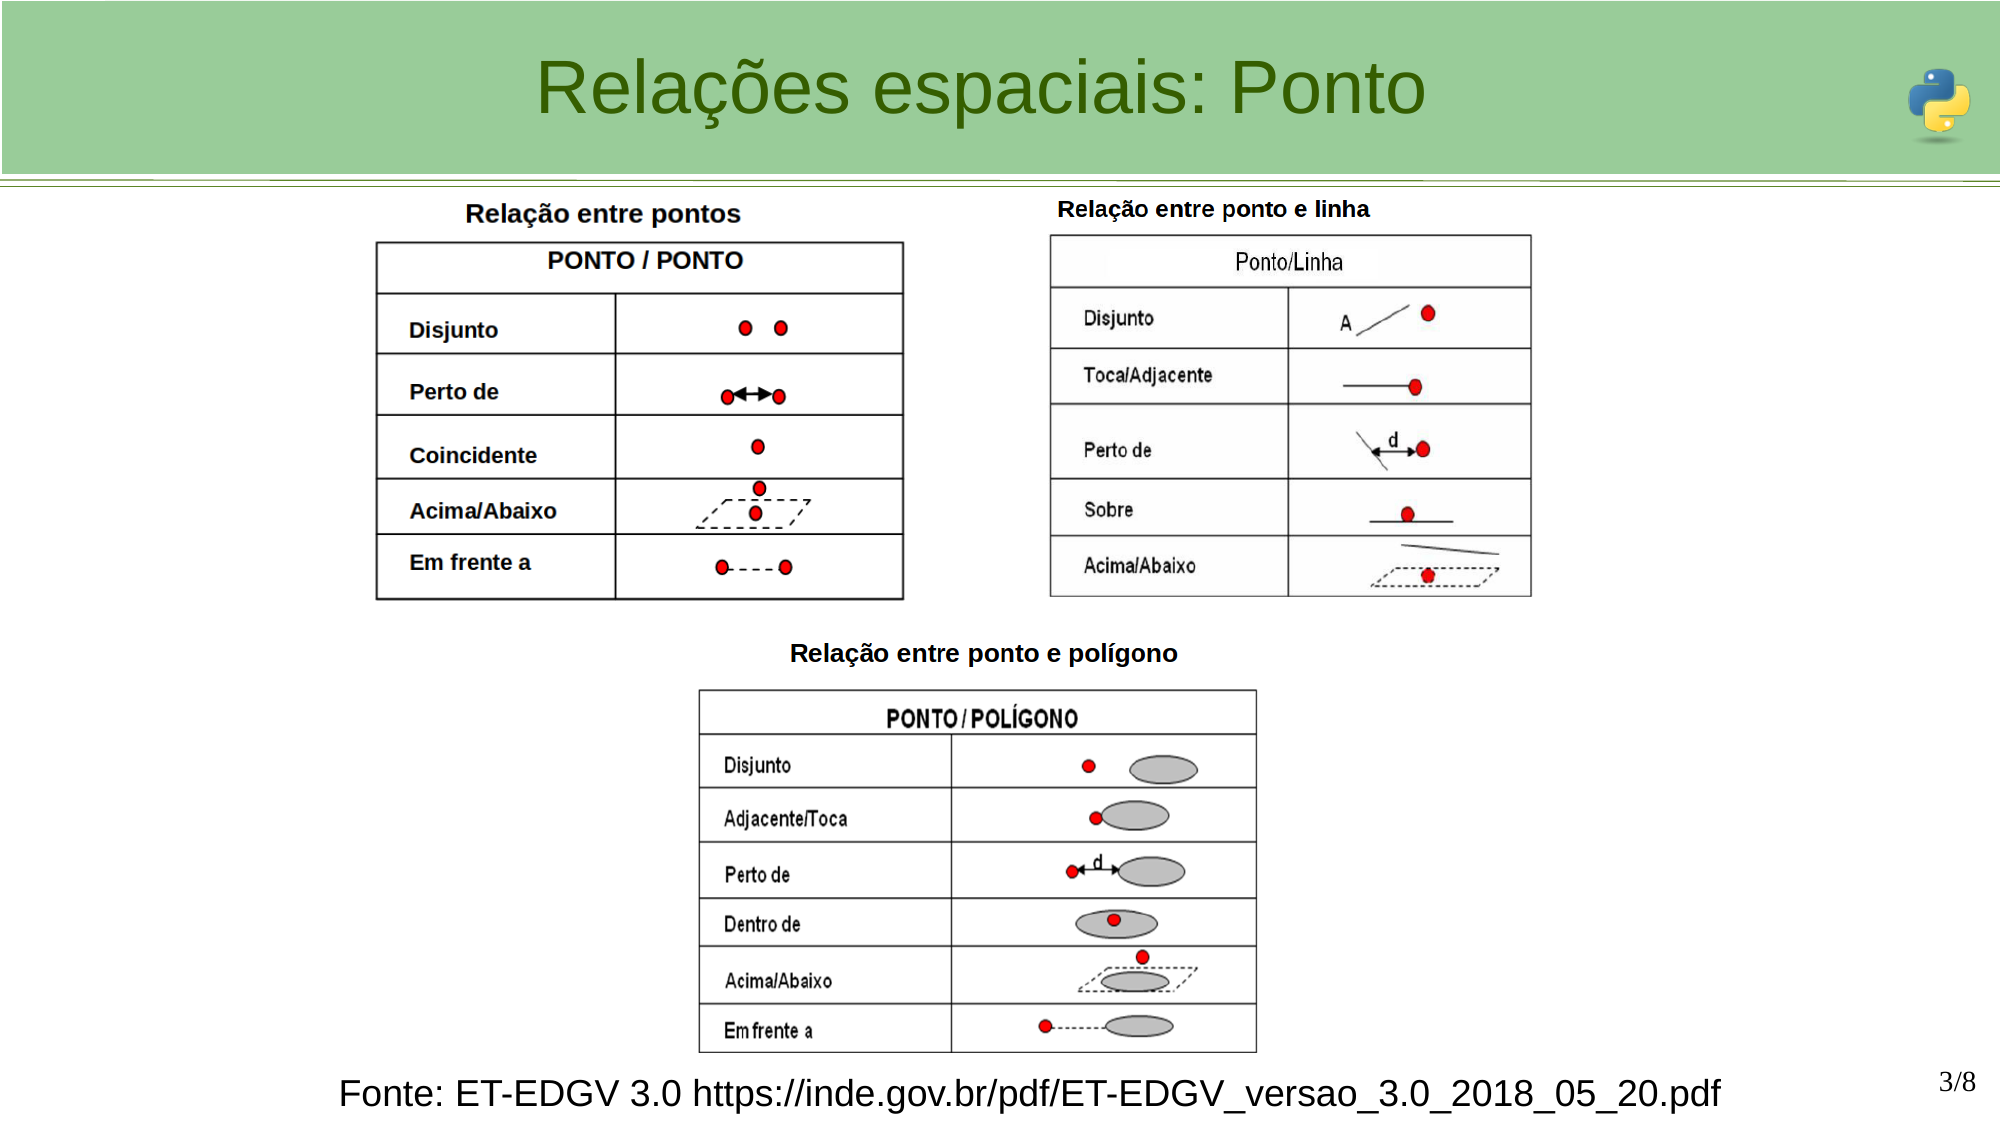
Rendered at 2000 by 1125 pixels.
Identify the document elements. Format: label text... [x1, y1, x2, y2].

picture [677, 633, 1266, 1055]
picture [357, 196, 914, 608]
picture [1901, 59, 1979, 148]
title Relações espaciais: Ponto [105, 0, 1861, 174]
picture [1037, 194, 1539, 604]
text_box Fonte: ET-EDGV 3.0 https://inde.gov.br/pdf/ET-EDGV_versao_3.0_2018_05_20.pdf [323, 1065, 1902, 1125]
